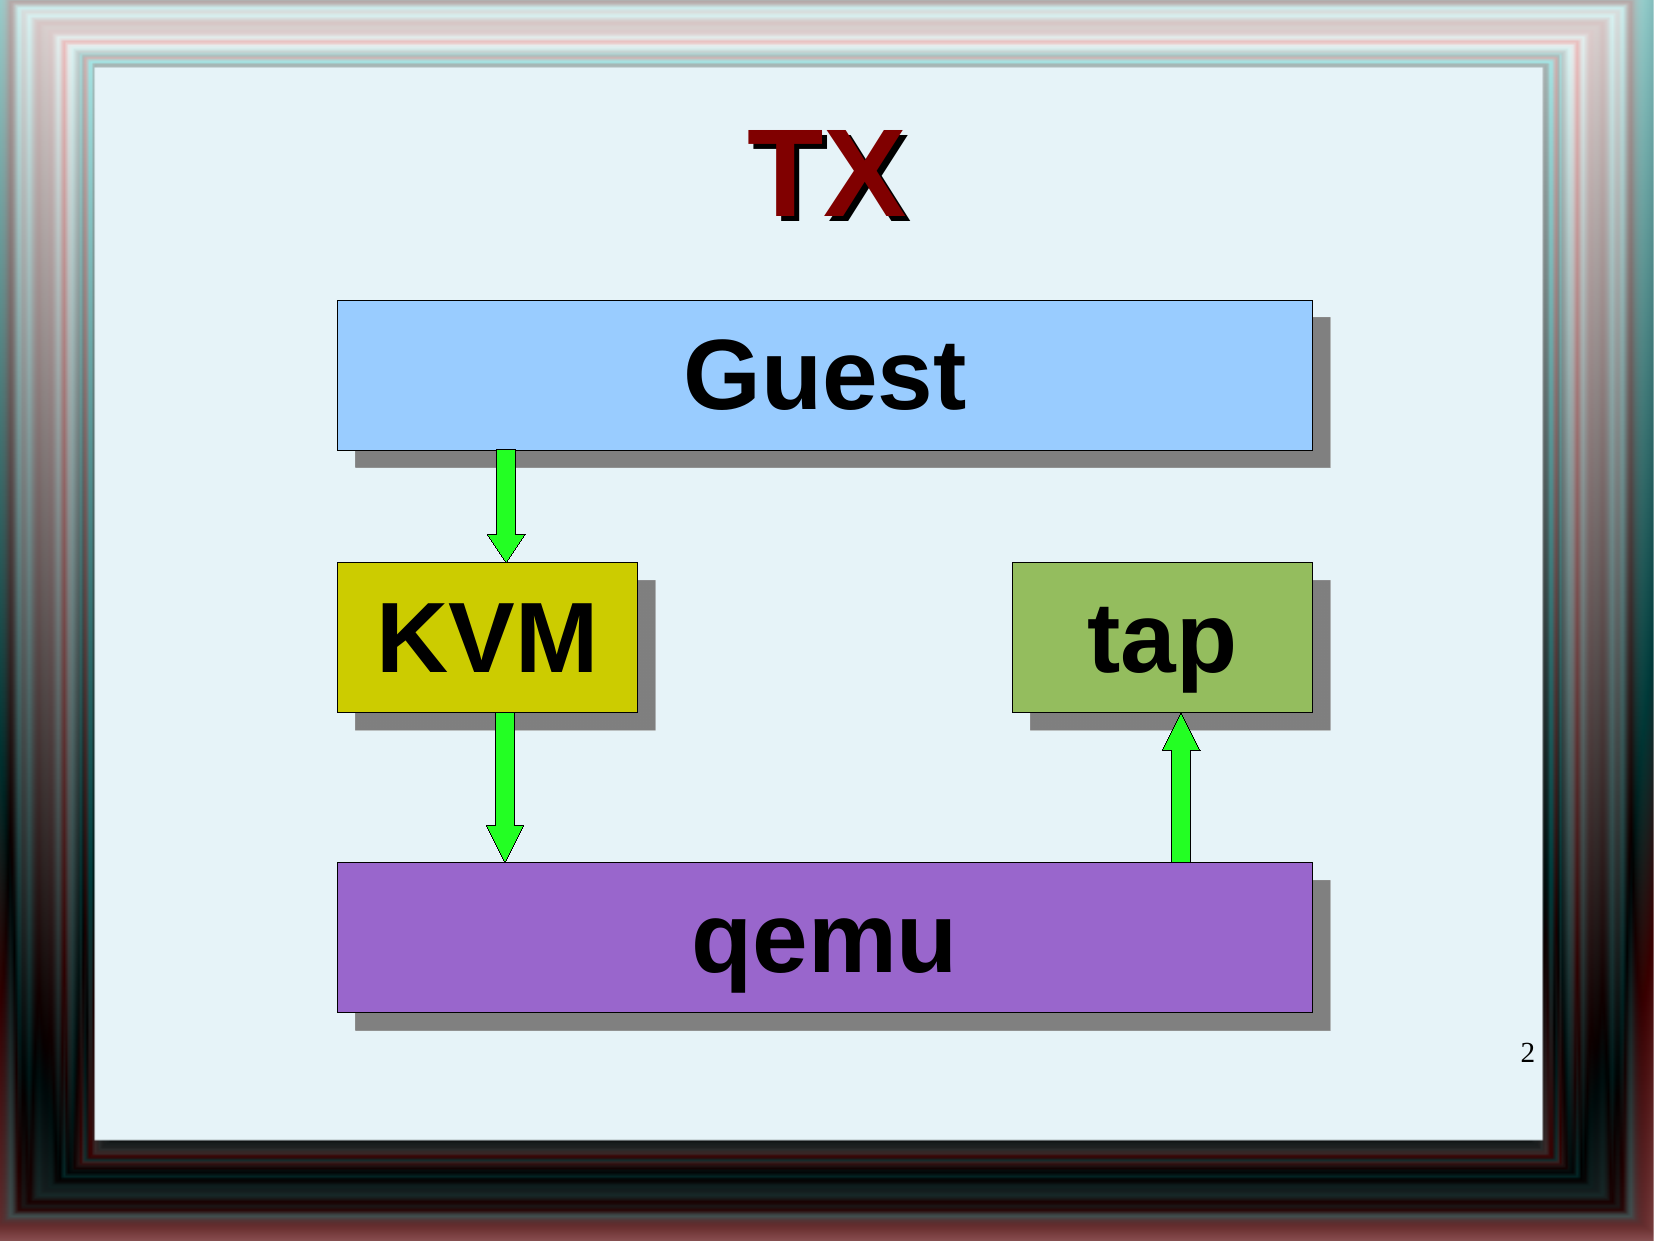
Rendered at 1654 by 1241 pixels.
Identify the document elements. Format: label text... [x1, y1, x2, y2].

text_box Guest [337, 300, 1313, 451]
text_box tap [1012, 562, 1313, 713]
text_box [1162, 712, 1201, 863]
text_box qemu [337, 862, 1313, 1013]
text_box [487, 449, 526, 563]
text_box KVM [337, 562, 638, 713]
picture [0, 0, 1654, 1241]
text_box [486, 712, 524, 863]
title TX [118, 88, 1536, 257]
